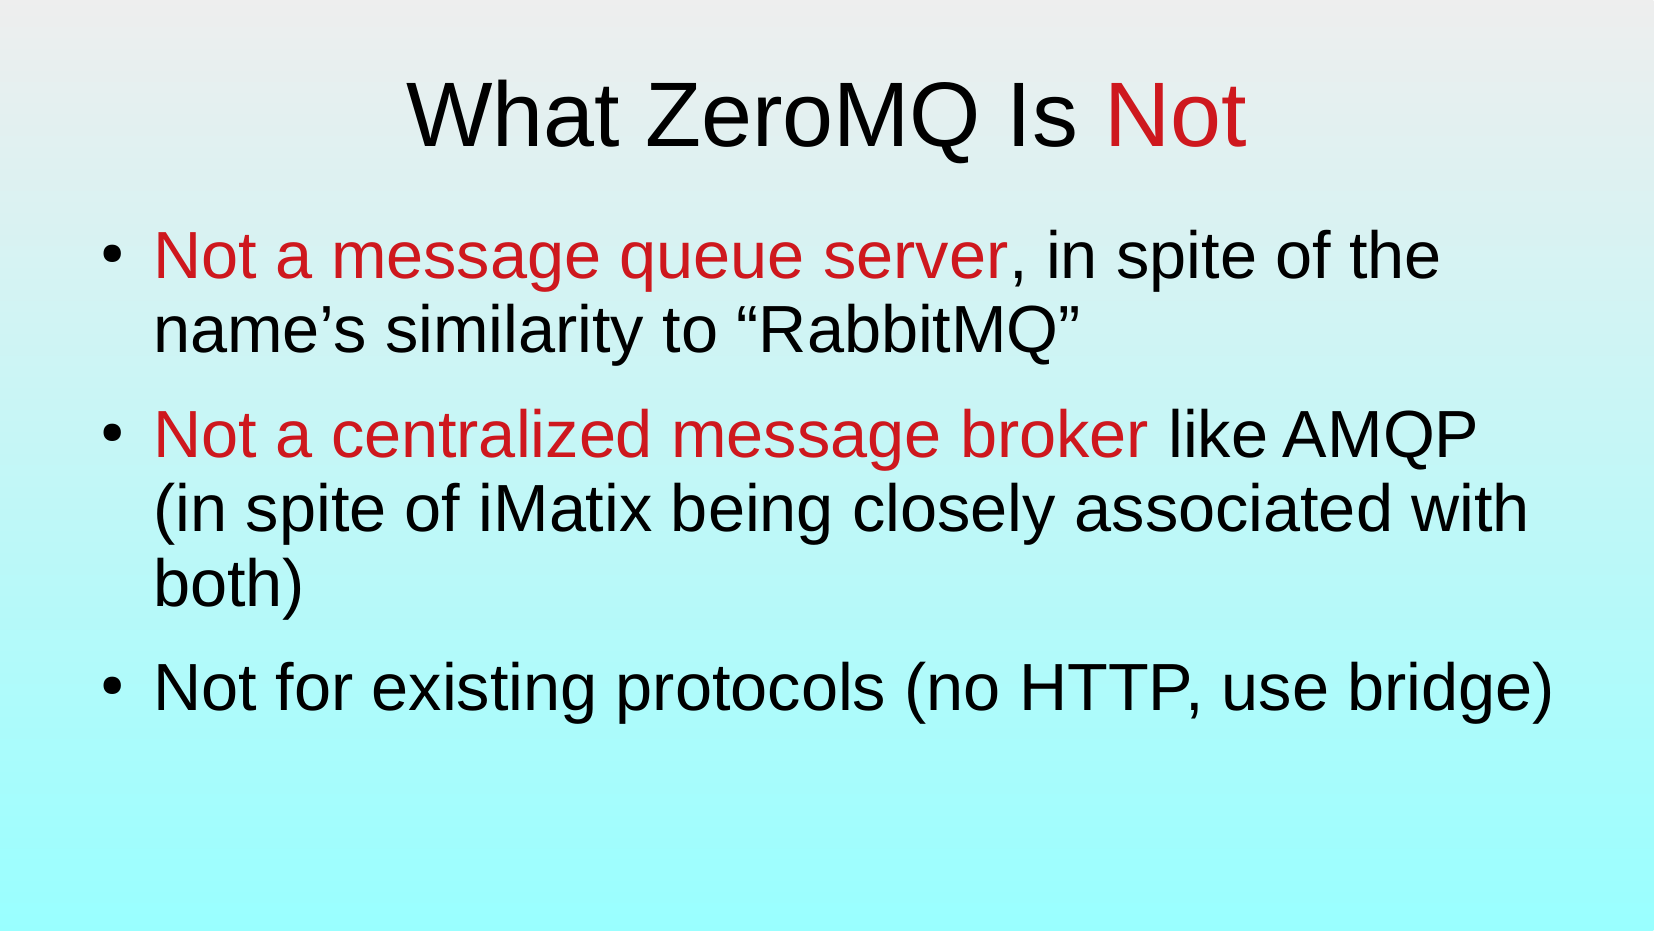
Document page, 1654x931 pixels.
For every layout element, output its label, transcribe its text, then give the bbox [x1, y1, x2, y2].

title What ZeroMQ Is Not [82, 37, 1571, 193]
list Not a message queue server, in spite of the name’s similarity to “RabbitMQ” Not a centralized message broker like AMQP (in spite of iMatix being closely associated with both) Not for existing protocols (no HTTP, use bridge) [82, 217, 1571, 758]
